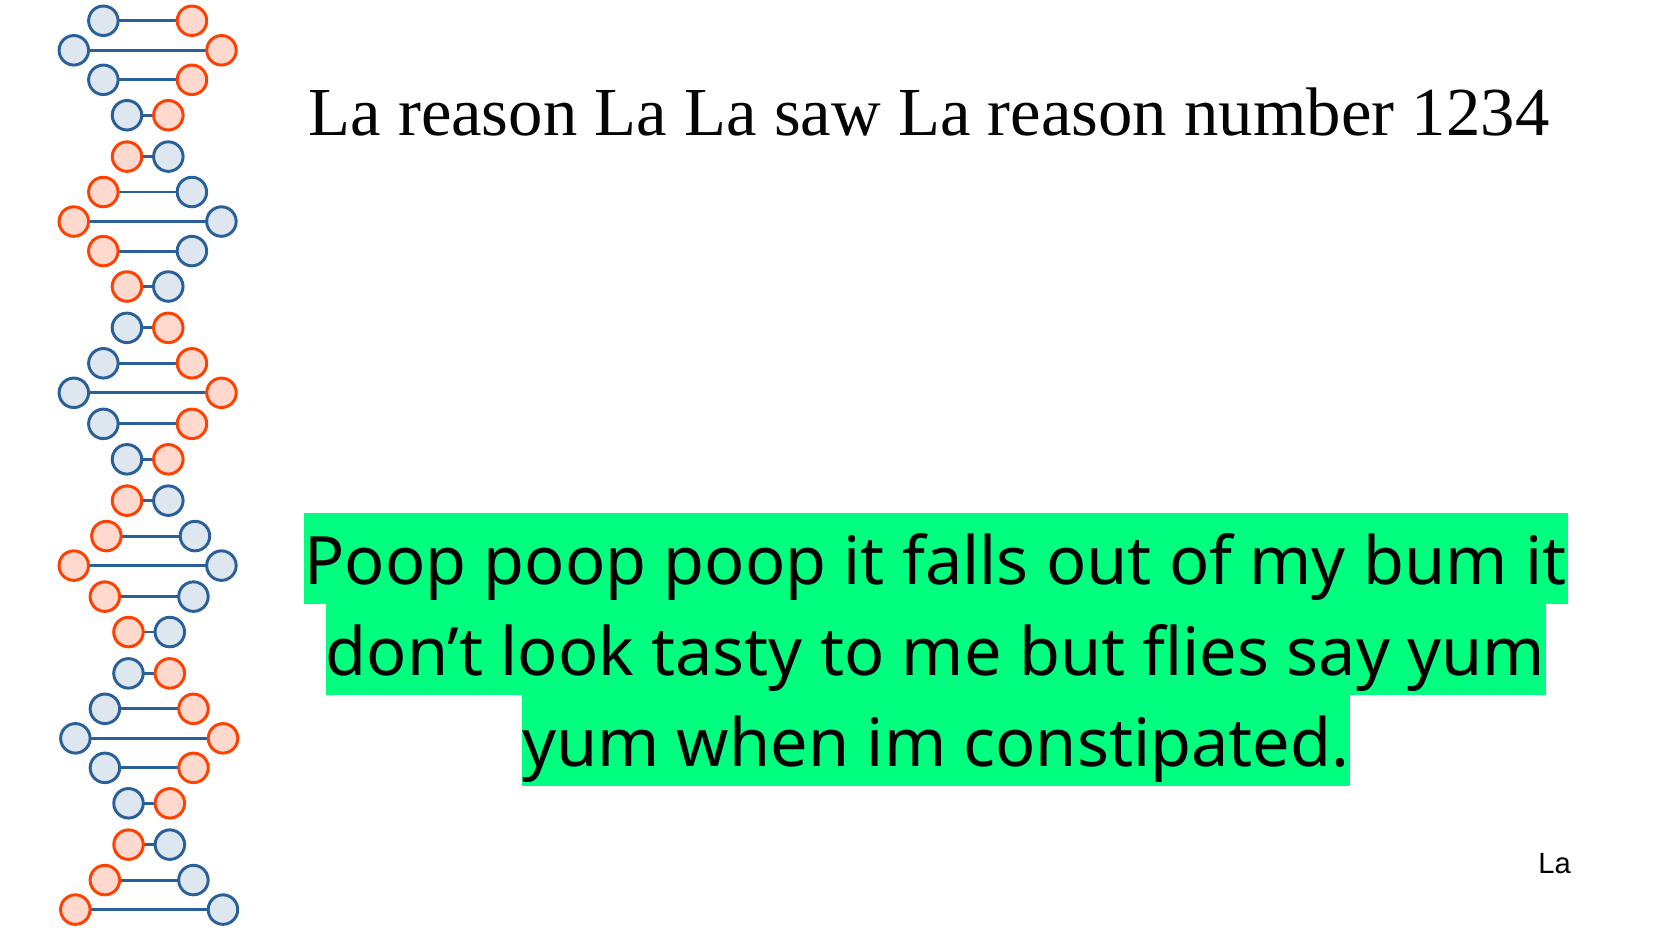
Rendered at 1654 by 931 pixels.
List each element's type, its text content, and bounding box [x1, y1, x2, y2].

text_box [0, 0, 291, 292]
subtitle Poop poop poop it falls out of my bum it don’t look tasty to me but flies say yum yum when im constipated. [271, 510, 1601, 790]
title La reason La La saw La reason number 1234 [291, 35, 1595, 189]
